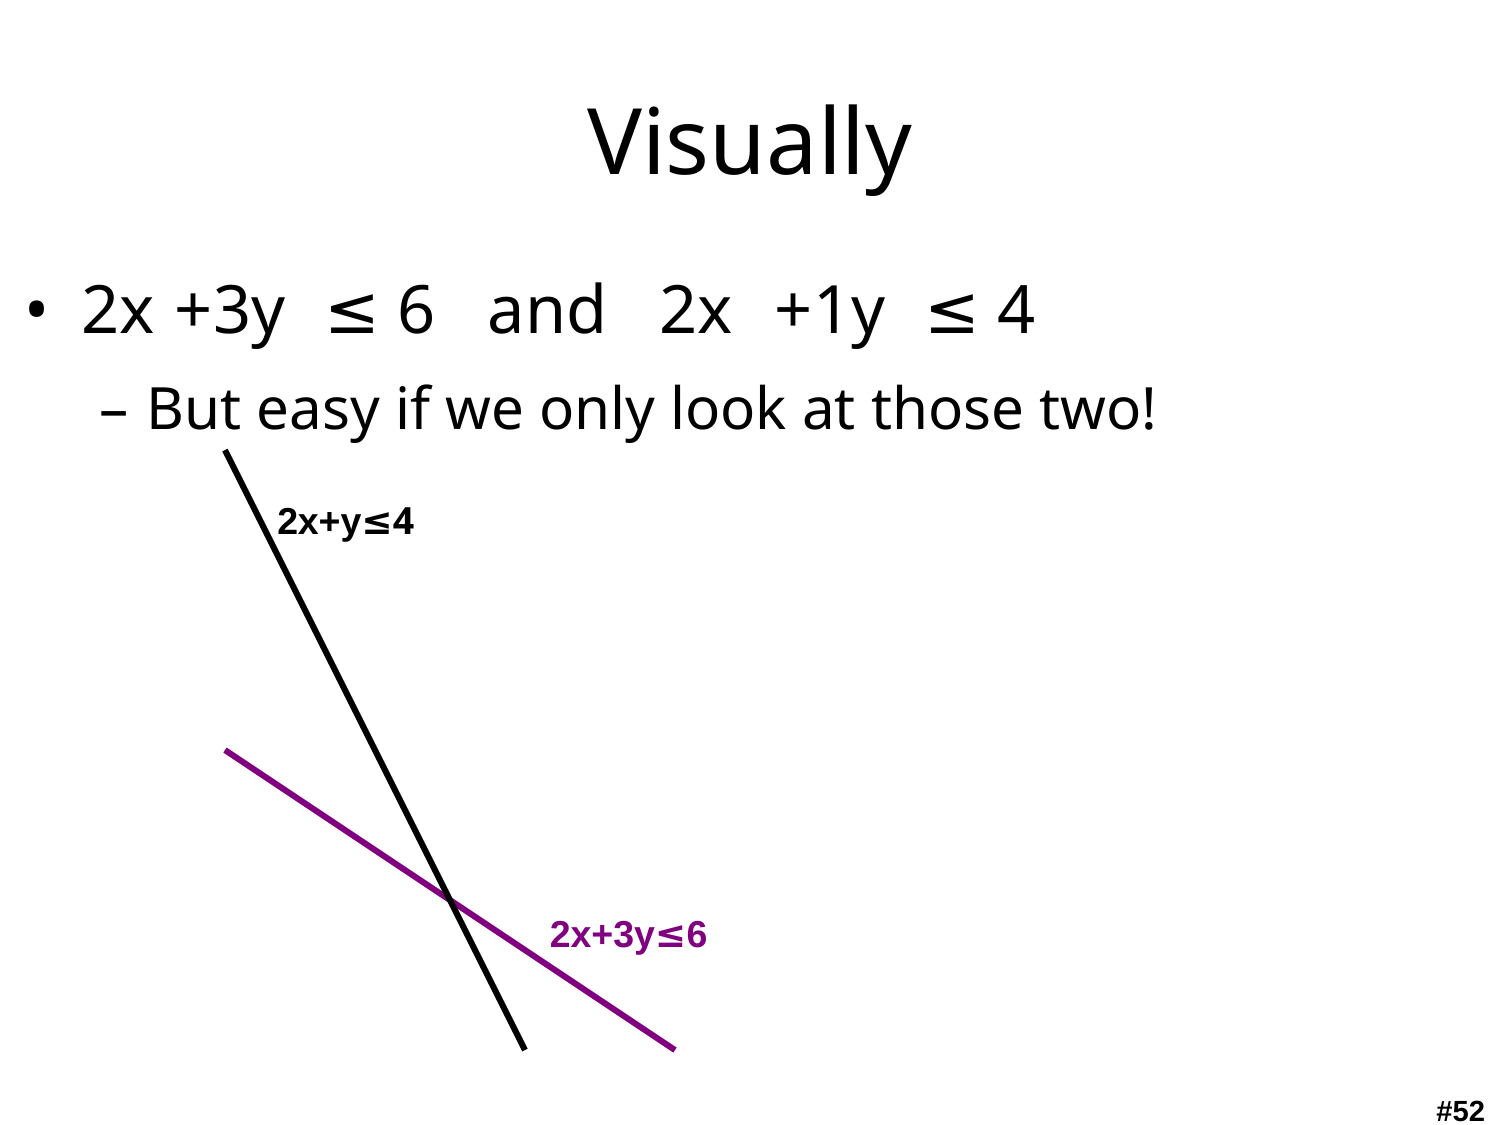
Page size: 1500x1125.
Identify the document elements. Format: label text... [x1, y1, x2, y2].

text_box 2x+3y≤6 [535, 900, 713, 959]
text_box 2x+y≤4 [262, 487, 421, 546]
list 2x +3y ≤ 6 and 2x +1y ≤ 4 But easy if we only look at those two! [24, 262, 1476, 1101]
title Visually [24, 45, 1476, 233]
